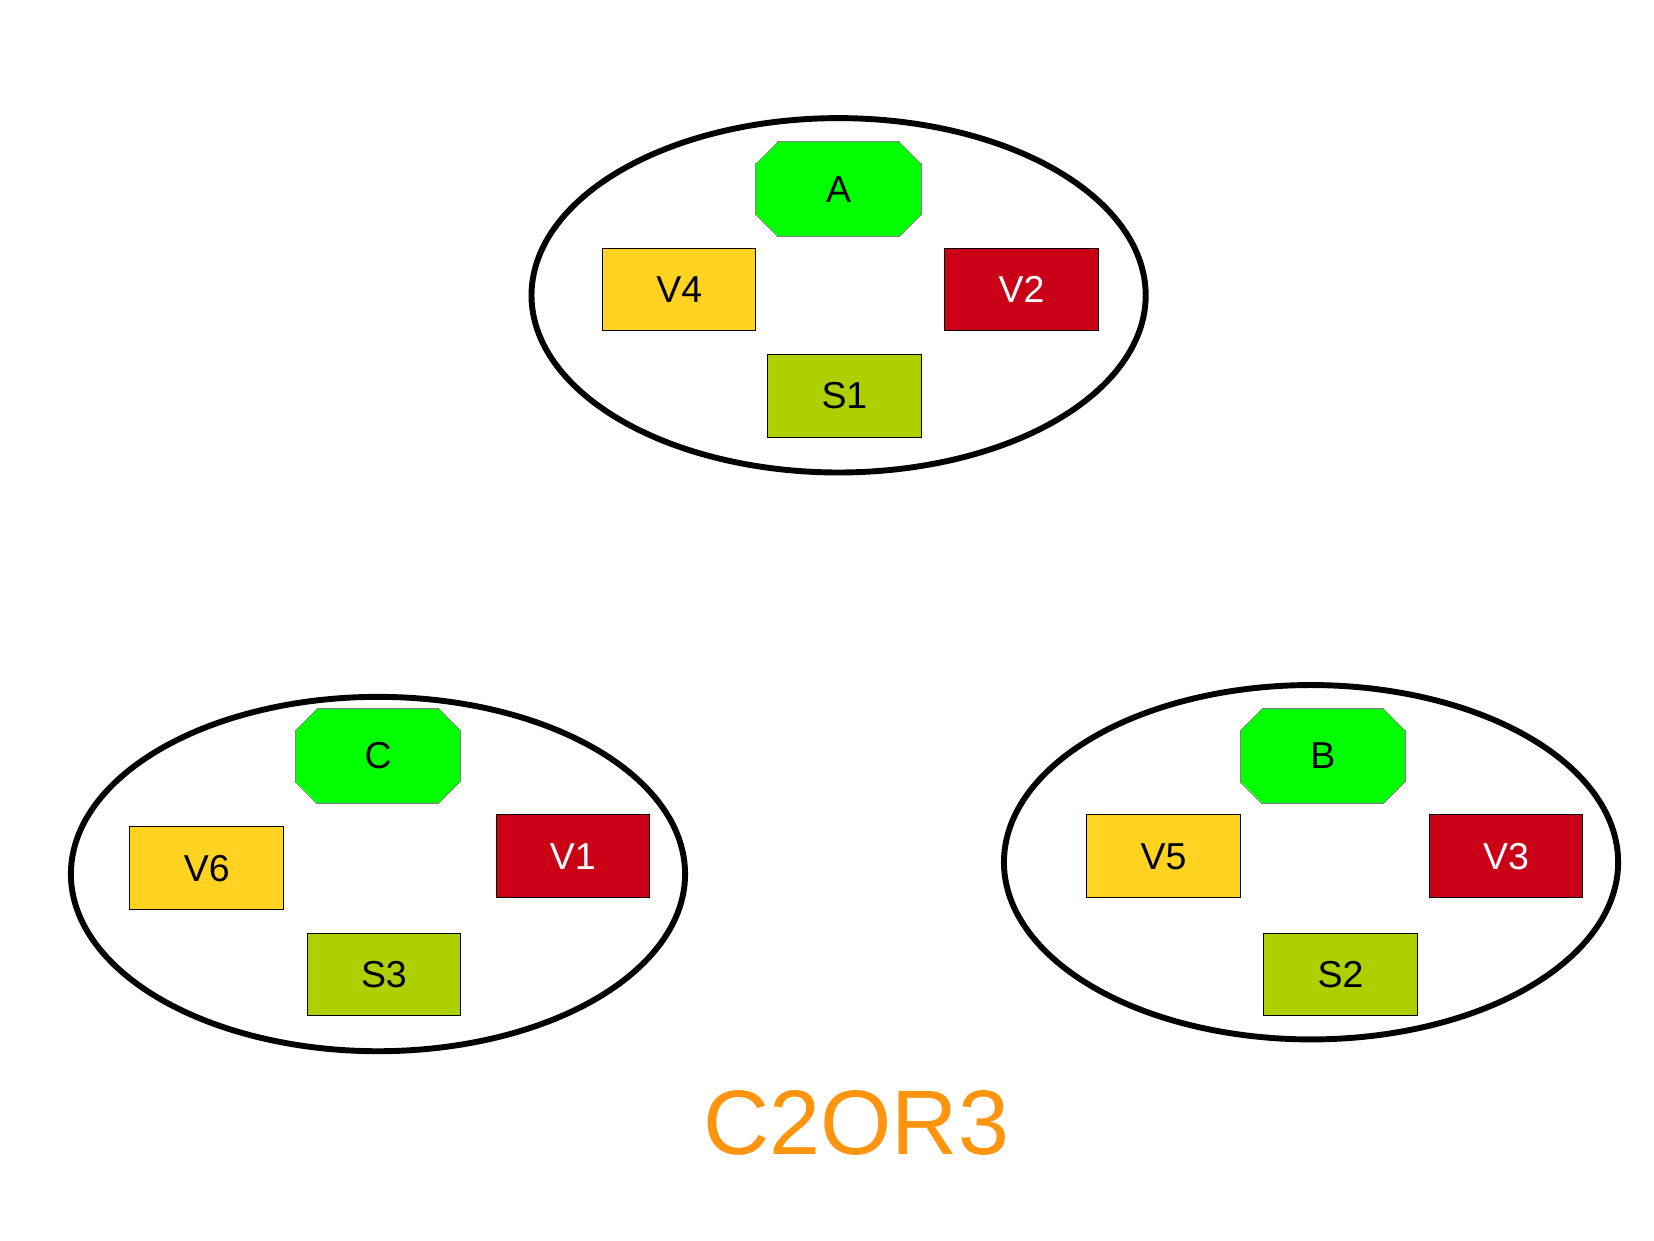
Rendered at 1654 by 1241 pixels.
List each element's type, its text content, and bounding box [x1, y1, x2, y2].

text_box V6 [129, 826, 284, 910]
text_box V5 [1086, 814, 1241, 898]
text_box B [1240, 708, 1406, 804]
text_box C2OR3 [696, 1041, 1016, 1205]
text_box S3 [307, 933, 461, 1016]
text_box V3 [1429, 814, 1583, 898]
text_box V2 [944, 248, 1099, 331]
text_box S2 [1263, 933, 1418, 1016]
text_box C [295, 708, 461, 804]
text_box S1 [767, 354, 922, 438]
text_box A [755, 141, 922, 237]
text_box V1 [496, 814, 650, 898]
text_box V4 [602, 248, 756, 331]
